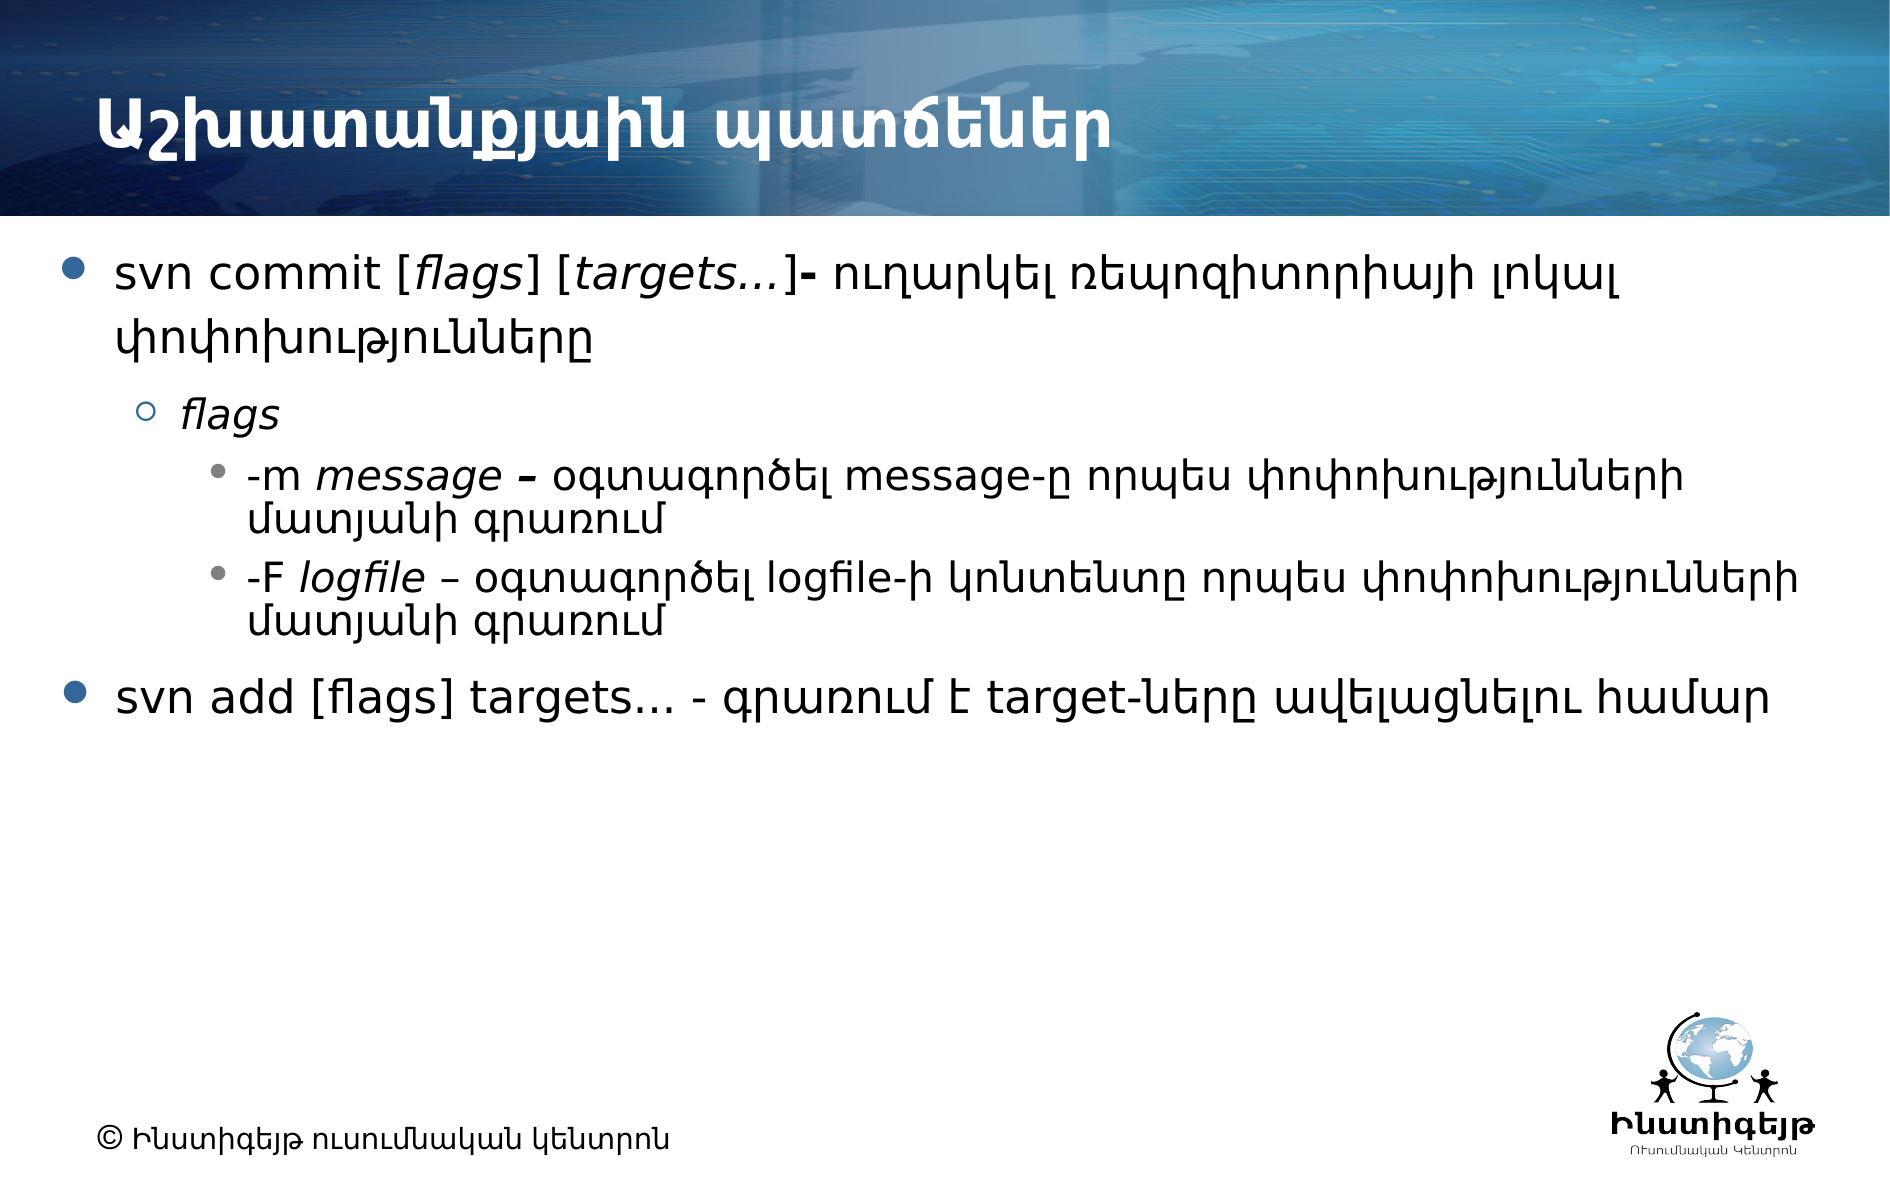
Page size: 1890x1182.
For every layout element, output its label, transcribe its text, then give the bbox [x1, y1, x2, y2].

list svn commit [flags] [targets...]- ուղարկել ռեպոզիտորիայի լոկալ փոփոխությունները flags -m message – օգտագործել message-ը որպես փոփոխությունների մատյանի գրառում -F logfile – օգտագործել logfile-ի կոնտենտը որպես փոփոխությունների մատյանի գրառում svn add [flags] targets... - գրառում է target-ները ավելացնելու համար [59, 236, 1831, 1001]
picture [0, 0, 1890, 216]
picture [1612, 1012, 1815, 1157]
title Աշխատանքյաին պատճեներ [94, 54, 1793, 210]
